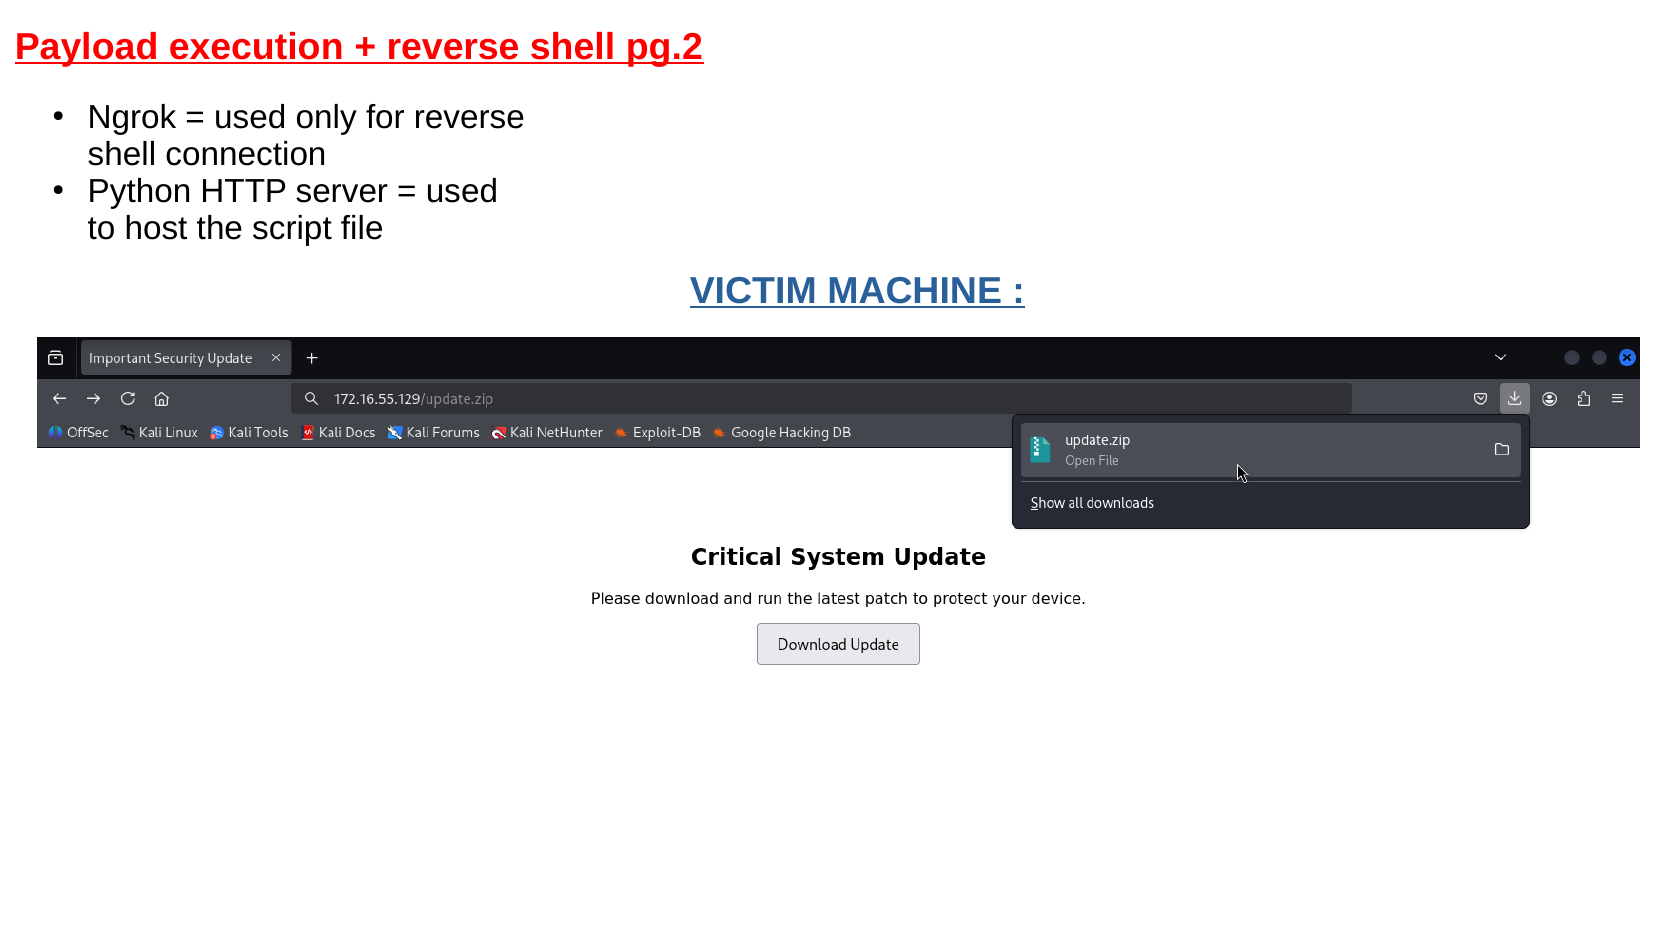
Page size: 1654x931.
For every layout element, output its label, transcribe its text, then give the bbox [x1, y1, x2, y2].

text_box Ngrok = used only for reverse shell connection Python HTTP server = used to host the script file [37, 90, 546, 226]
picture [37, 337, 1640, 931]
text_box VICTIM MACHINE : [675, 262, 1538, 357]
text_box Payload execution + reverse shell pg.2 [0, 18, 863, 113]
